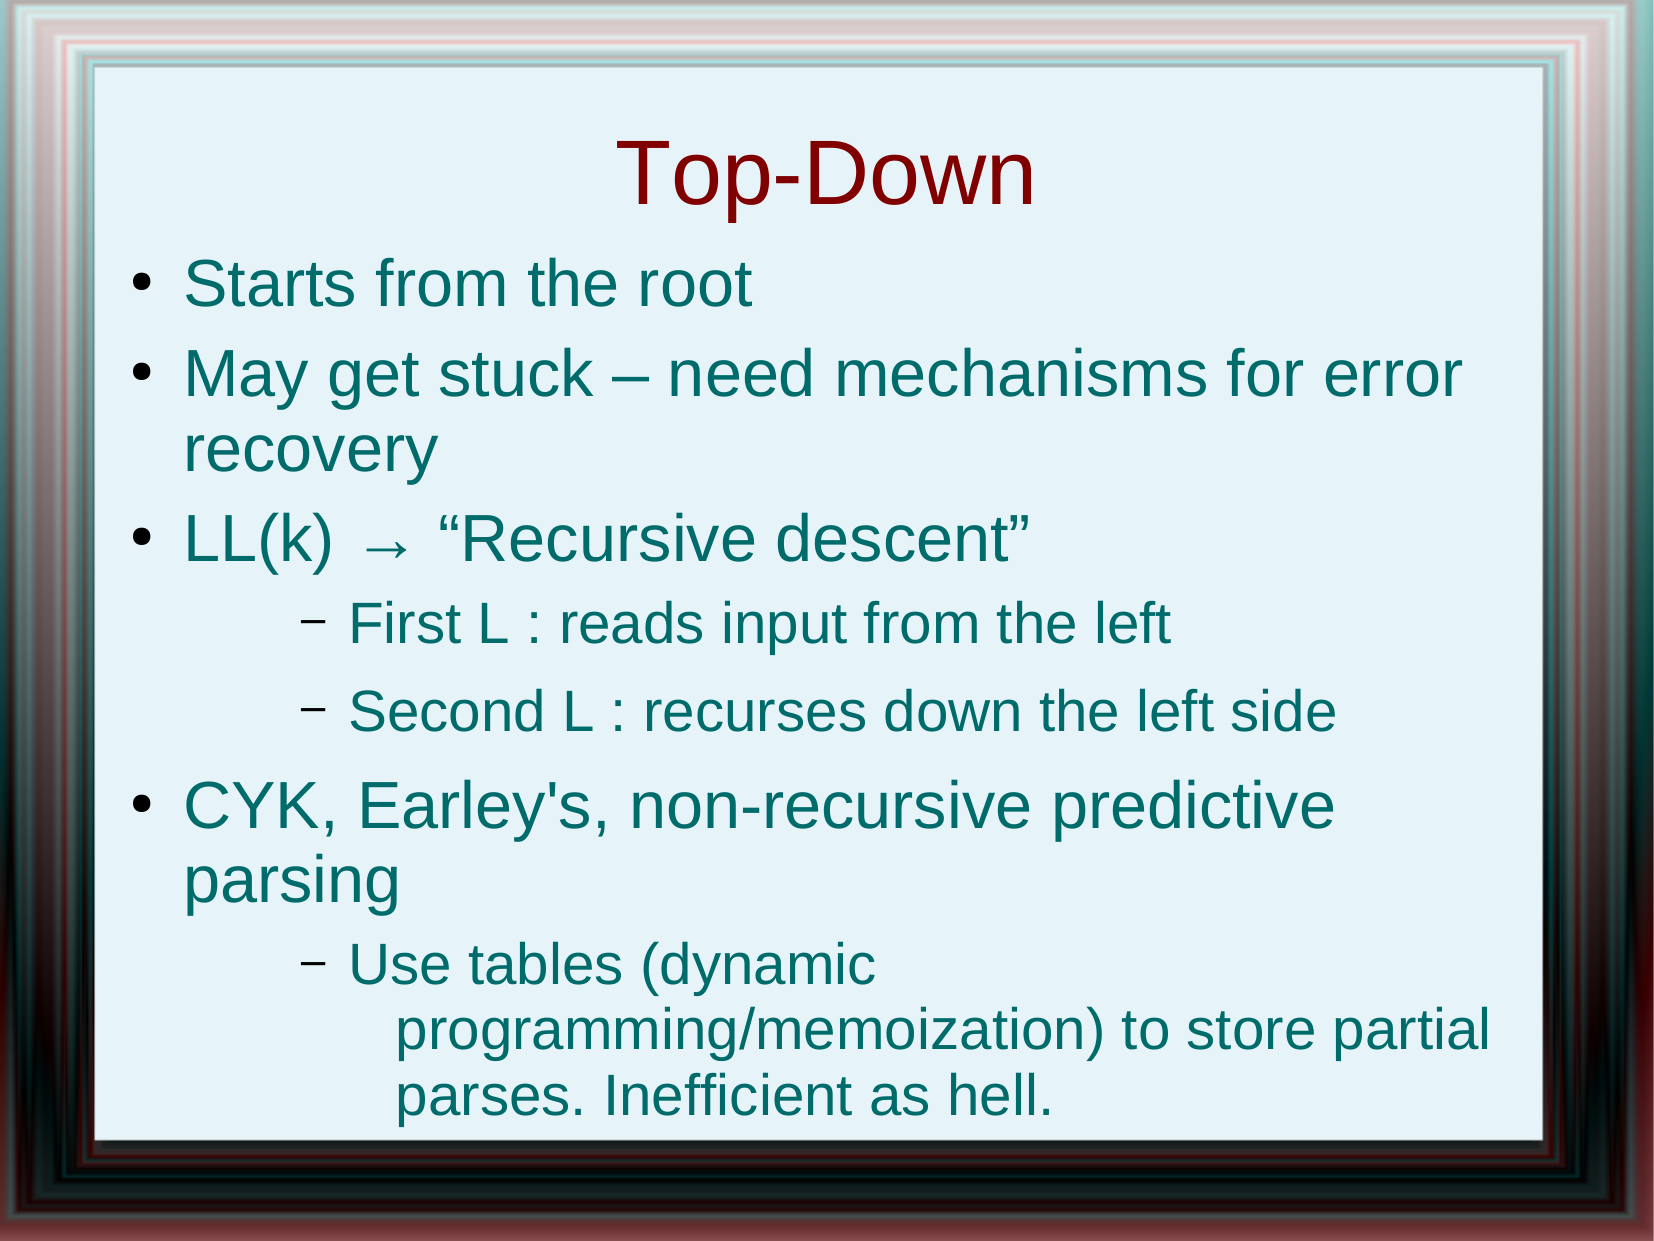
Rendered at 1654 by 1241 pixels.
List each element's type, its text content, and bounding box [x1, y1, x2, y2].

list Starts from the root May get stuck – need mechanisms for error recovery LL(k) → “Recursive descent” First L : reads input from the left Second L : recurses down the left side CYK, Earley's, non-recursive predictive parsing Use tables (dynamic programming/memoization) to store partial parses. Inefficient as hell. [112, 246, 1501, 1128]
picture [0, 0, 1654, 1241]
title Top-Down [118, 95, 1536, 250]
